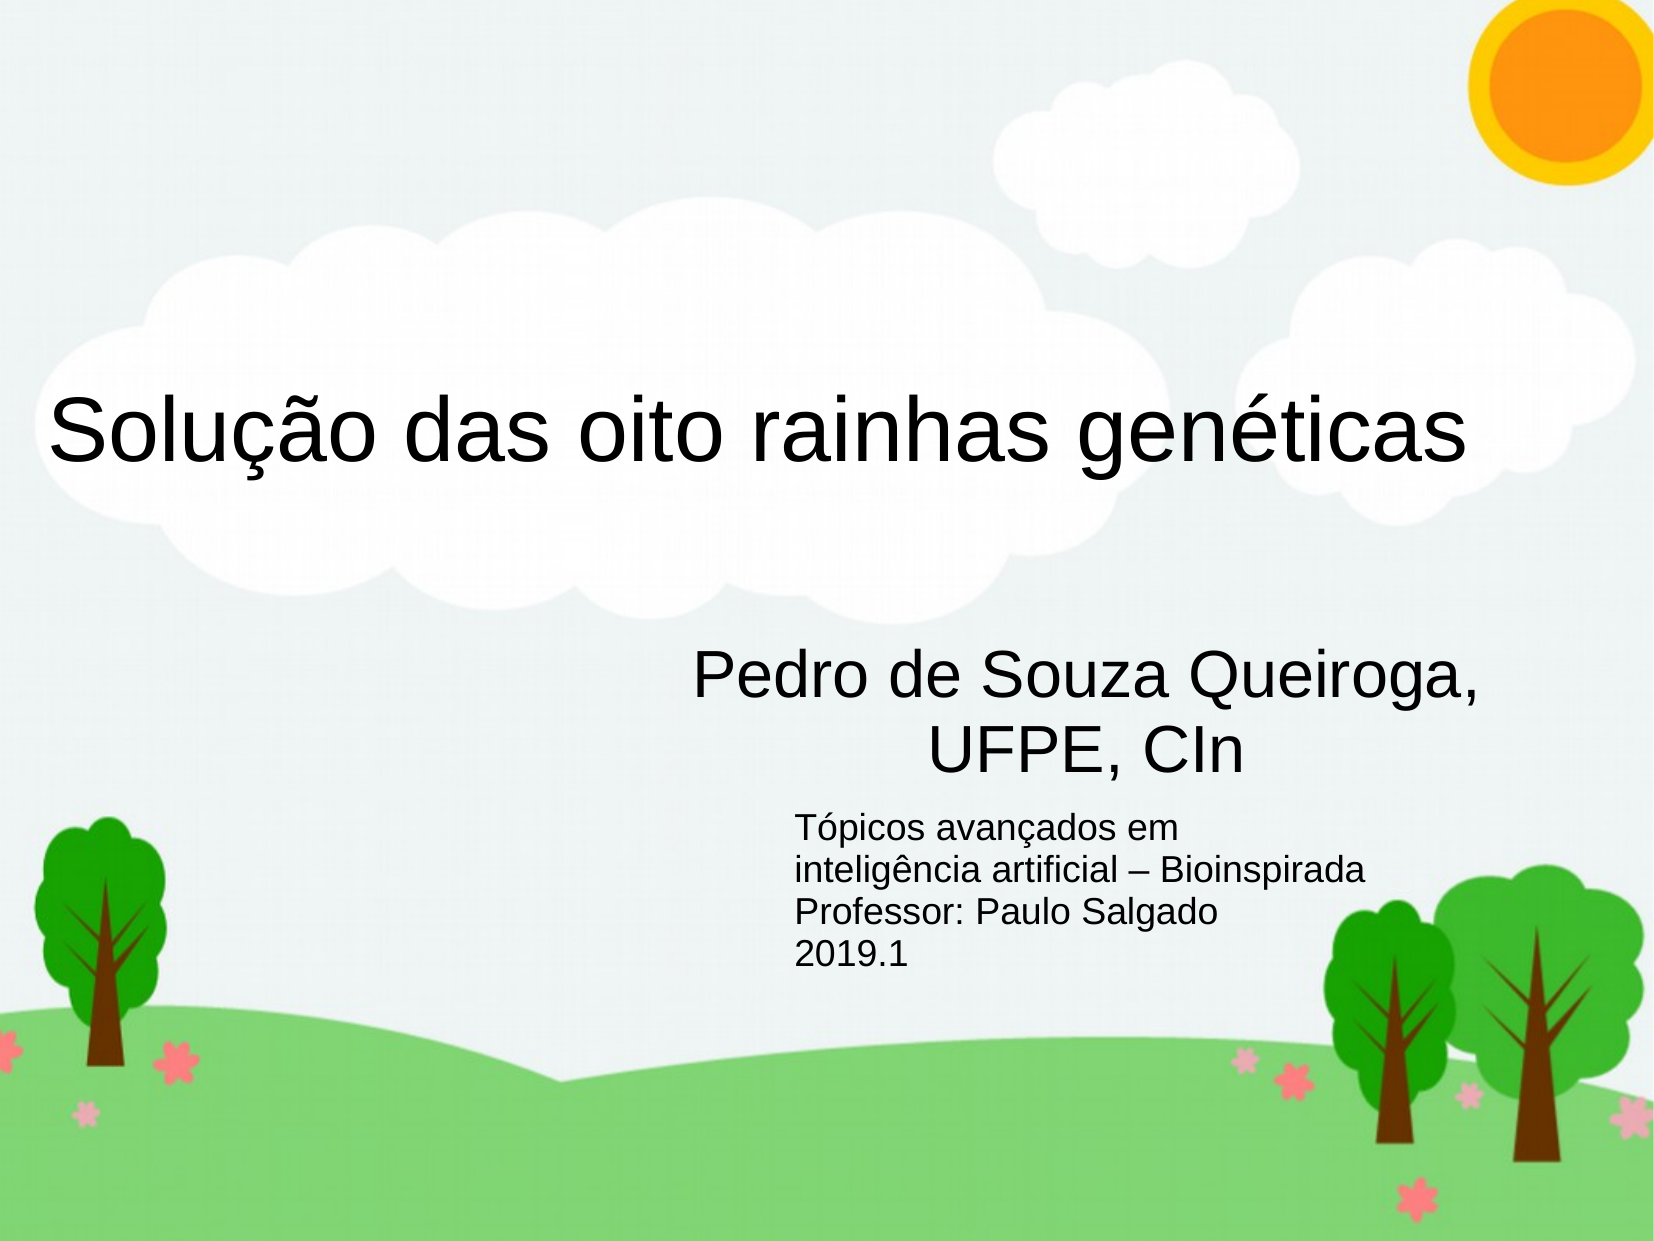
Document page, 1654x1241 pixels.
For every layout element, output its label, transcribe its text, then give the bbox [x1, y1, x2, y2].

subtitle Pedro de Souza Queiroga, UFPE, CIn [661, 632, 1512, 792]
picture [0, 0, 1654, 1241]
text_box Tópicos avançados em inteligência artificial – Bioinspirada Professor: Paulo Salgado 2019.1 [779, 798, 1382, 982]
title Solução das oito rainhas genéticas [47, 283, 1512, 577]
